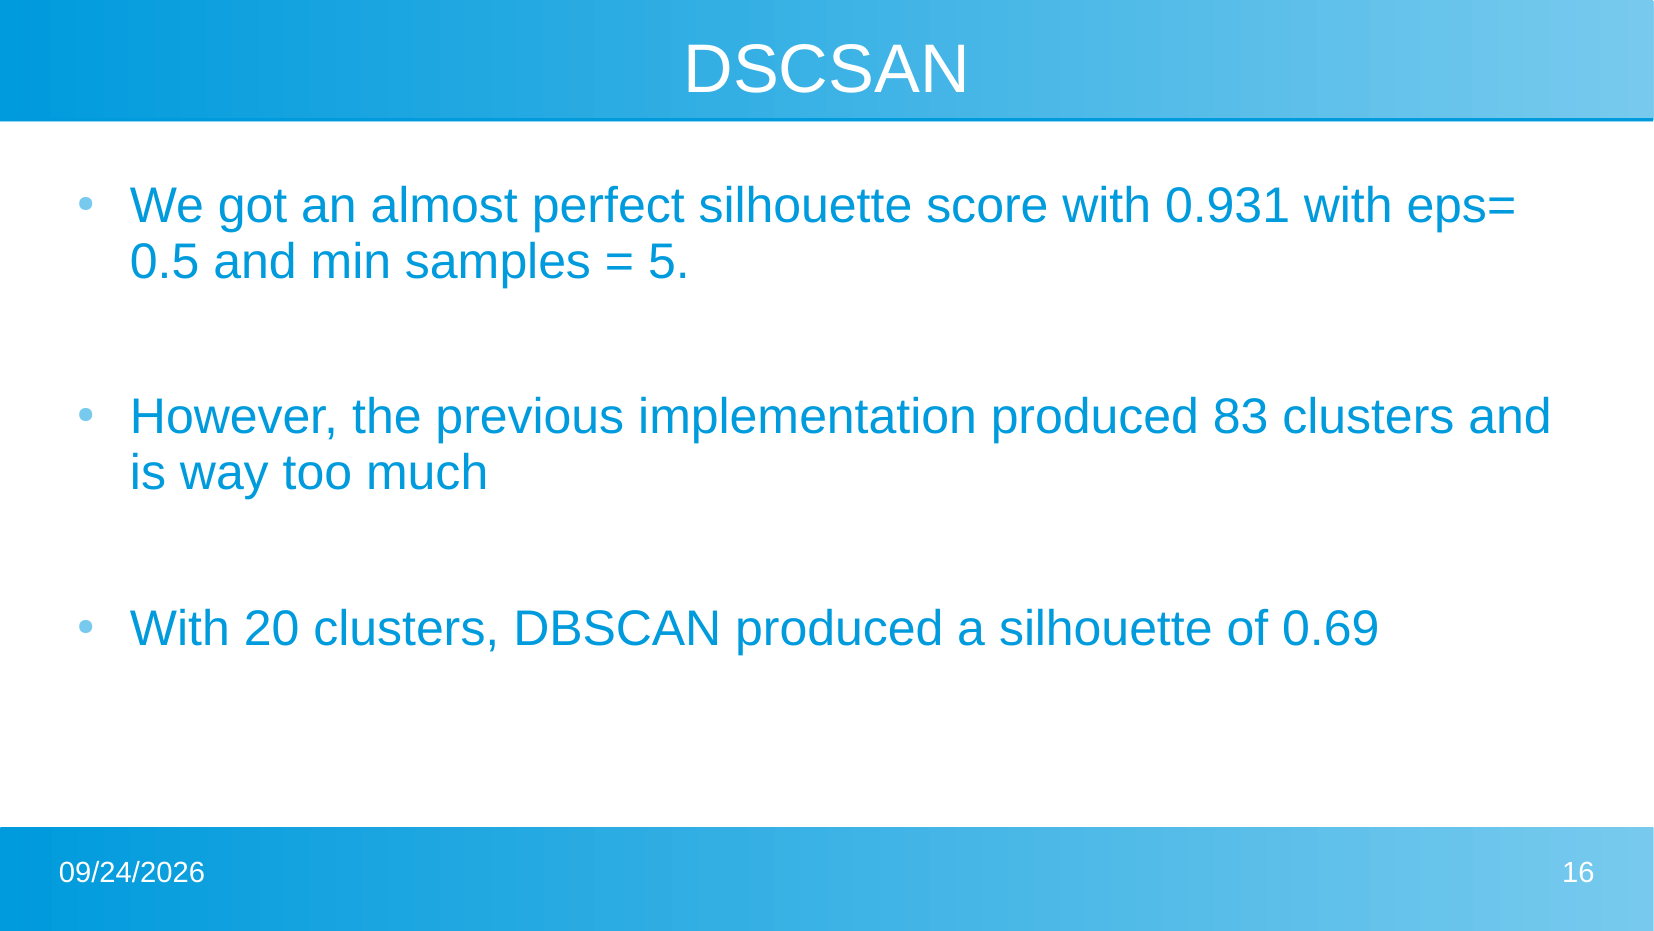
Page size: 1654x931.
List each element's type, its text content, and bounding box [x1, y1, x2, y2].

title DSCSAN [59, 29, 1595, 108]
list We got an almost perfect silhouette score with 0.931 with eps= 0.5 and min samples = 5. However, the previous implementation produced 83 clusters and is way too much With 20 clusters, DBSCAN produced a silhouette of 0.69 [59, 177, 1595, 768]
